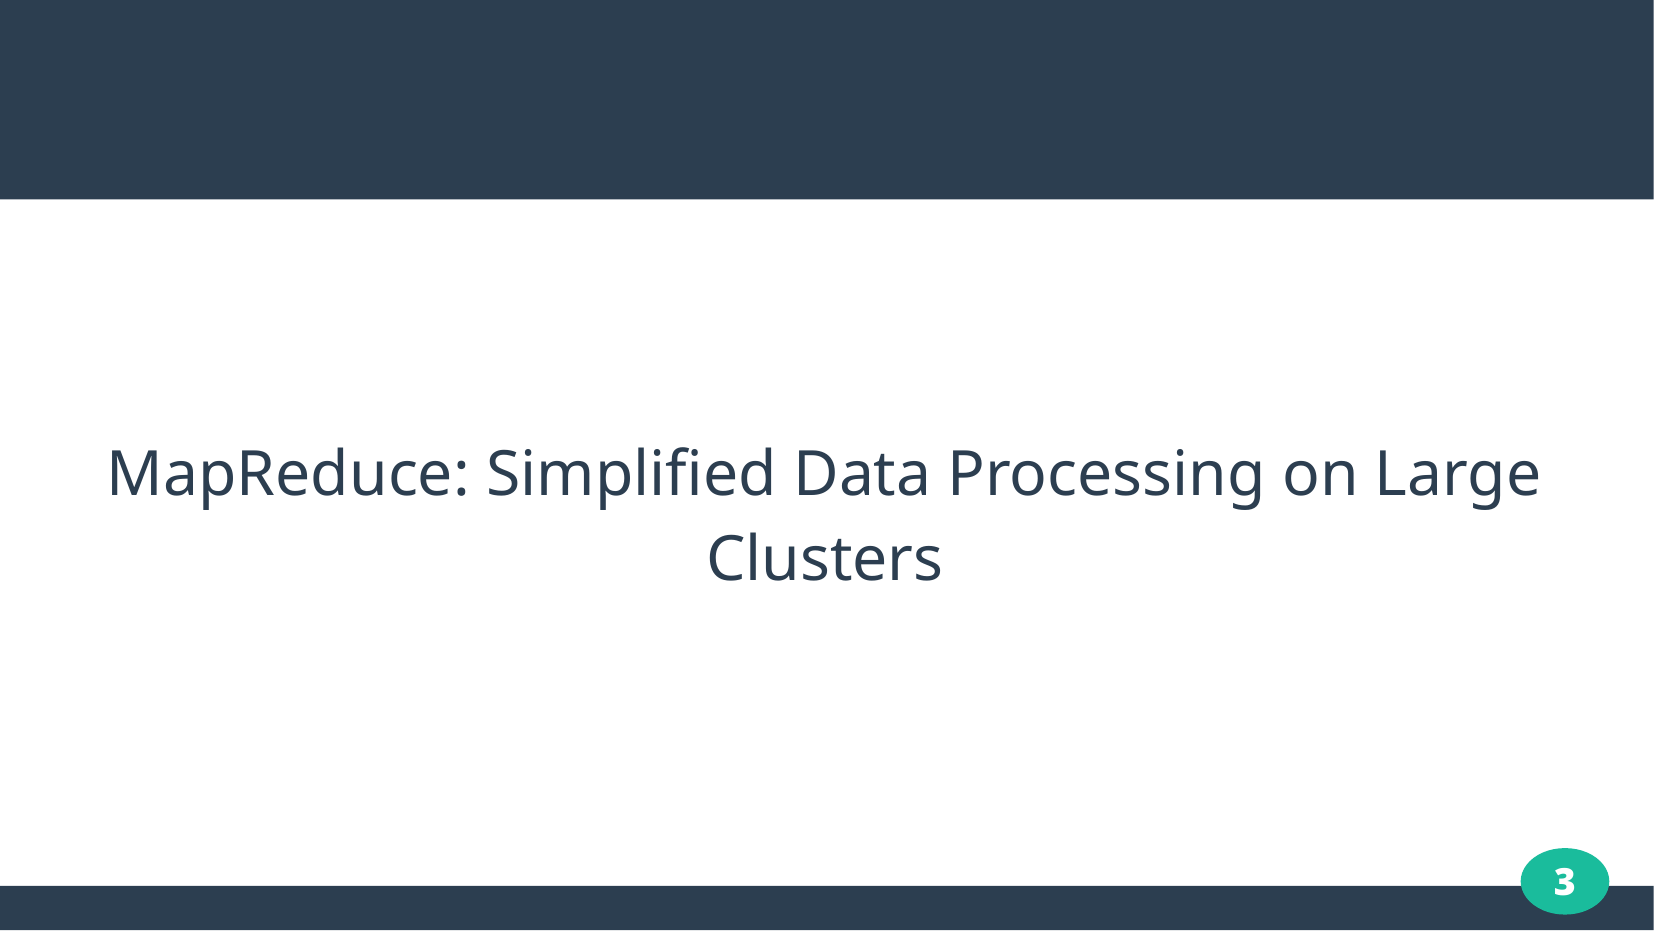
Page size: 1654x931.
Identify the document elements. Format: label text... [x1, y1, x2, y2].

subtitle MapReduce: Simplified Data Processing on Large Clusters [0, 240, 1651, 787]
